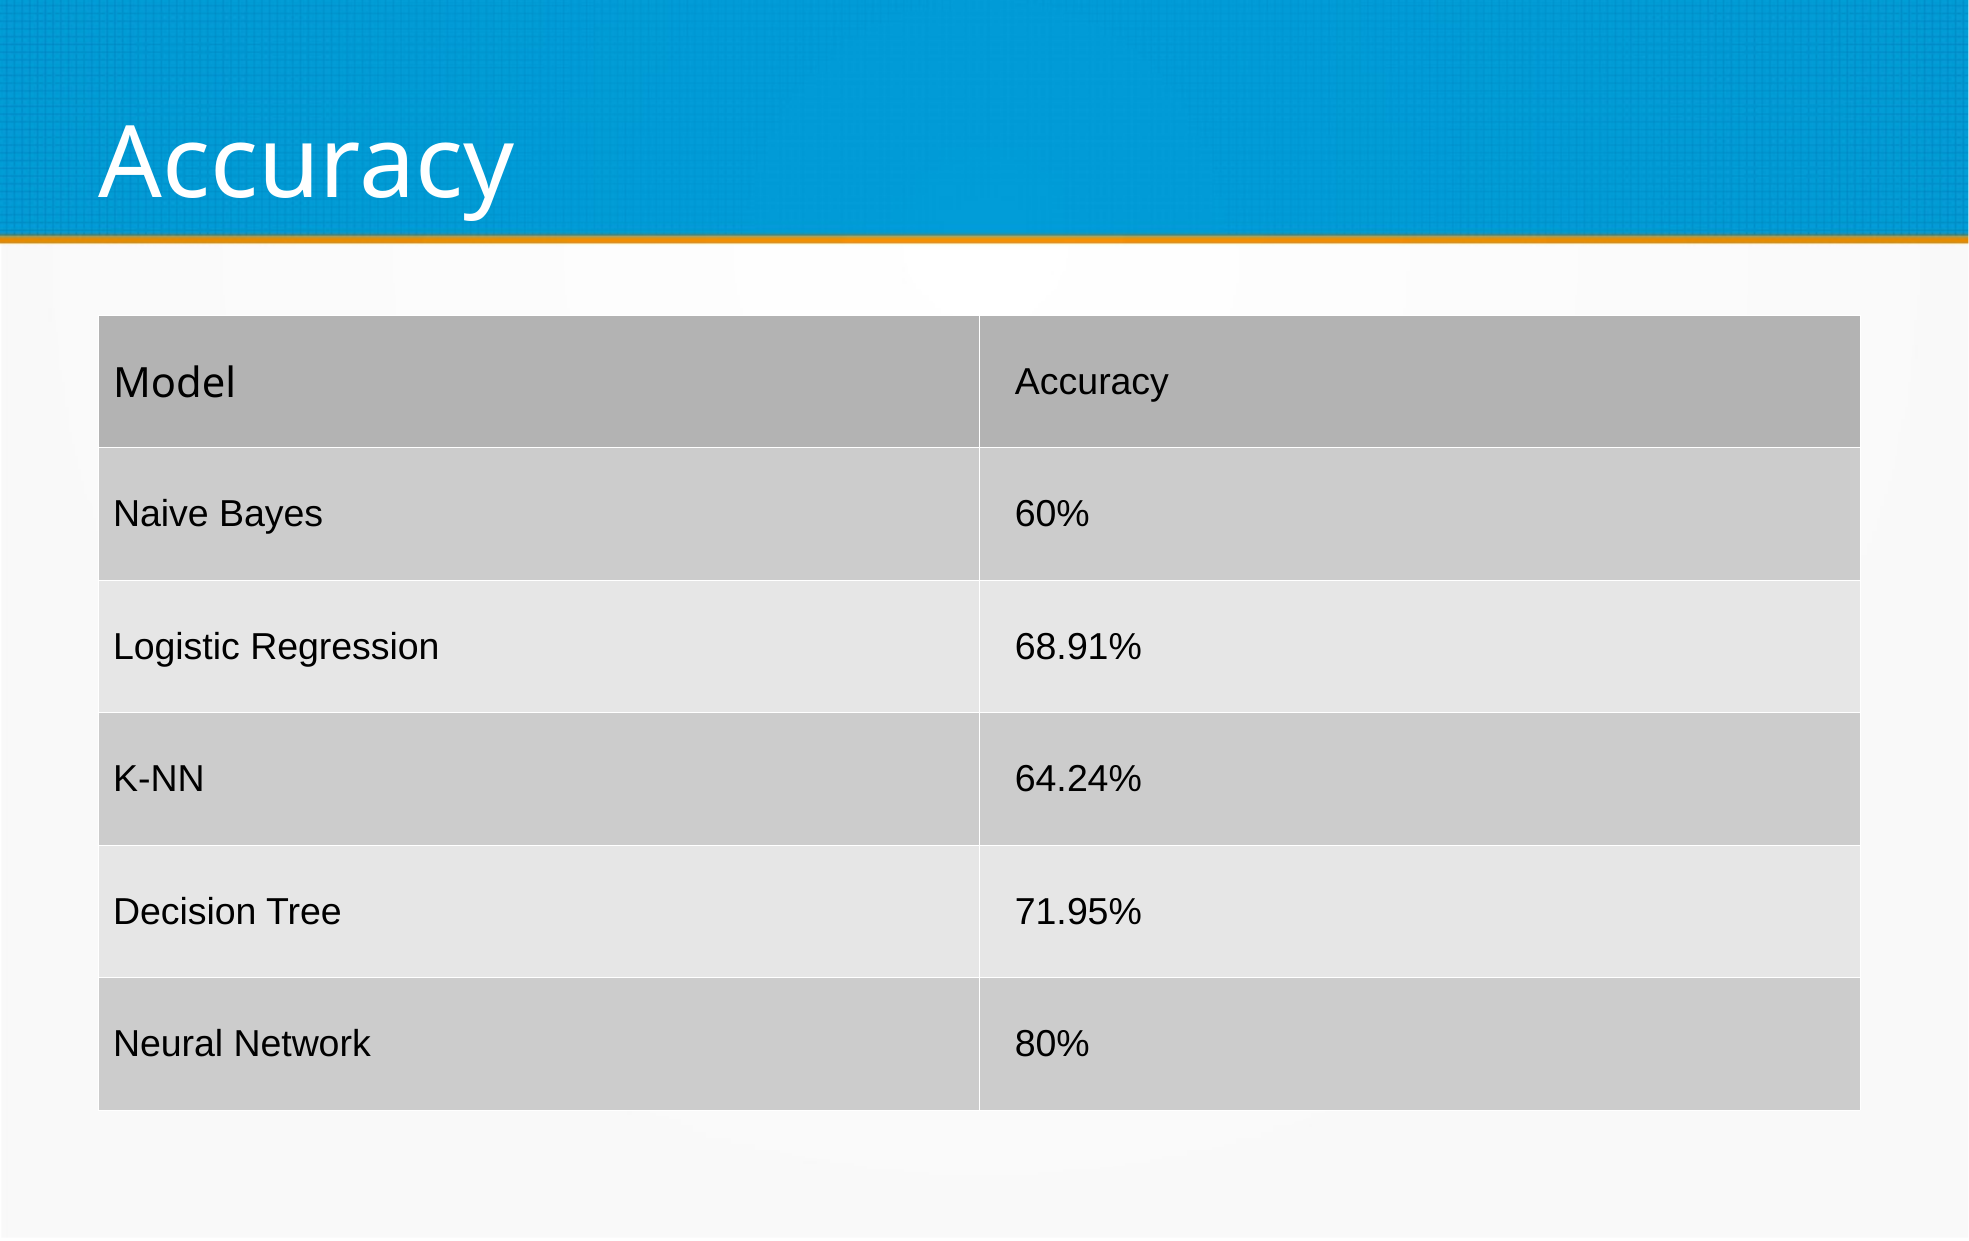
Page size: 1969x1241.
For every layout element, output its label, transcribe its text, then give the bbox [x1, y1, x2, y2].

table_cell Naive Bayes [99, 448, 979, 580]
table_cell 68.91% [980, 581, 1860, 712]
table_header Model [99, 316, 979, 447]
table_cell 60% [980, 448, 1860, 580]
table_cell 64.24% [980, 713, 1860, 845]
table_cell 80% [980, 978, 1860, 1110]
picture [0, 233, 1969, 1241]
table_header Accuracy [980, 316, 1860, 447]
table_cell 71.95% [980, 846, 1860, 977]
title Accuracy [98, 19, 1870, 227]
table_cell Decision Tree [99, 846, 979, 977]
table_cell Neural Network [99, 978, 979, 1110]
table_cell K-NN [99, 713, 979, 845]
table_cell Logistic Regression [99, 581, 979, 712]
